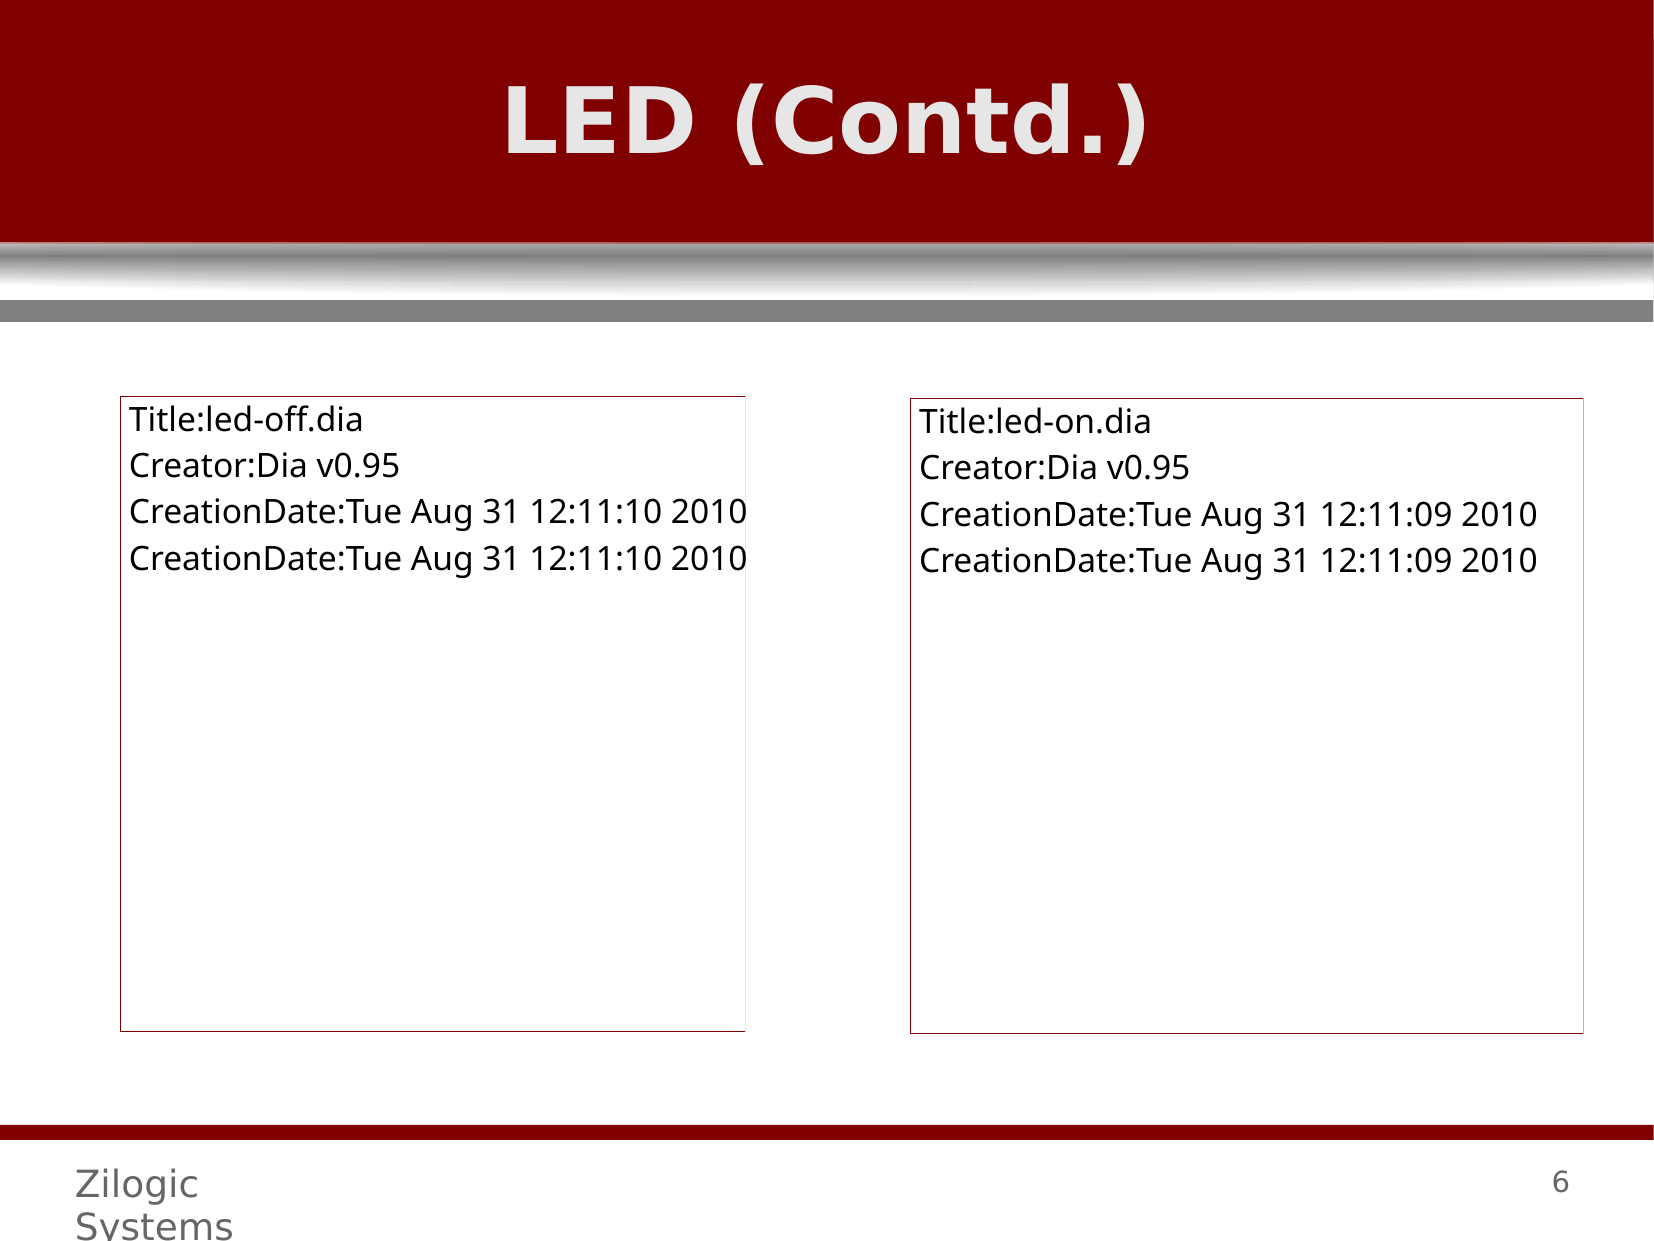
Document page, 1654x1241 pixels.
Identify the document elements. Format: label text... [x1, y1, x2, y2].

picture [118, 393, 746, 1032]
title LED (Contd.) [82, 26, 1571, 218]
picture [908, 396, 1584, 1034]
